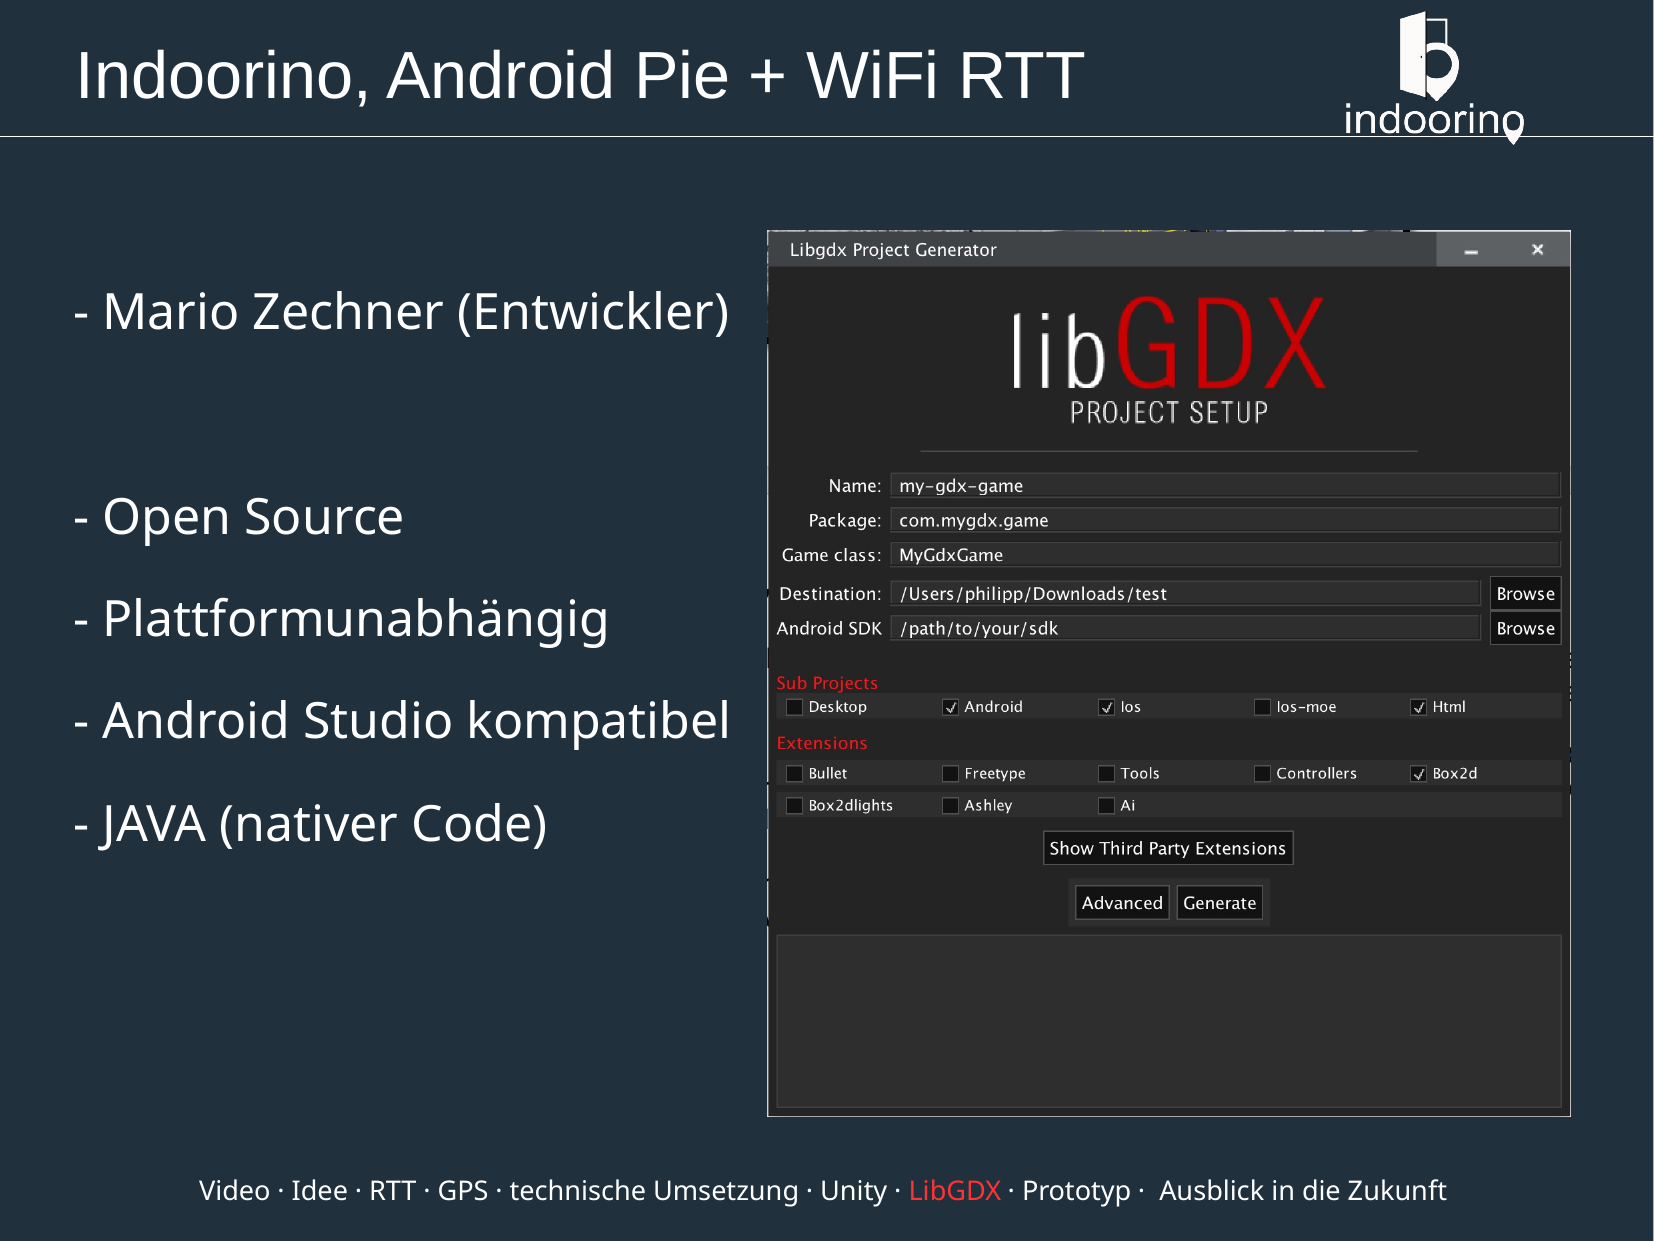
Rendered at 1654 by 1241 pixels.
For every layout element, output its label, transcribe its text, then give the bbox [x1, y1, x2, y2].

picture [0, 0, 1654, 1241]
text_box Indoorino, Android Pie + WiFi RTT [0, 23, 1252, 127]
text_box Video · Idee · RTT · GPS · technische Umsetzung · Unity · LibGDX · Prototyp · Ausblick in die Zukunft [106, 1174, 1547, 1205]
text_box - Mario Zechner (Entwickler) - Open Source - Plattformunabhängig - Android Studio kompatibel - JAVA (nativer Code) [59, 234, 853, 1146]
